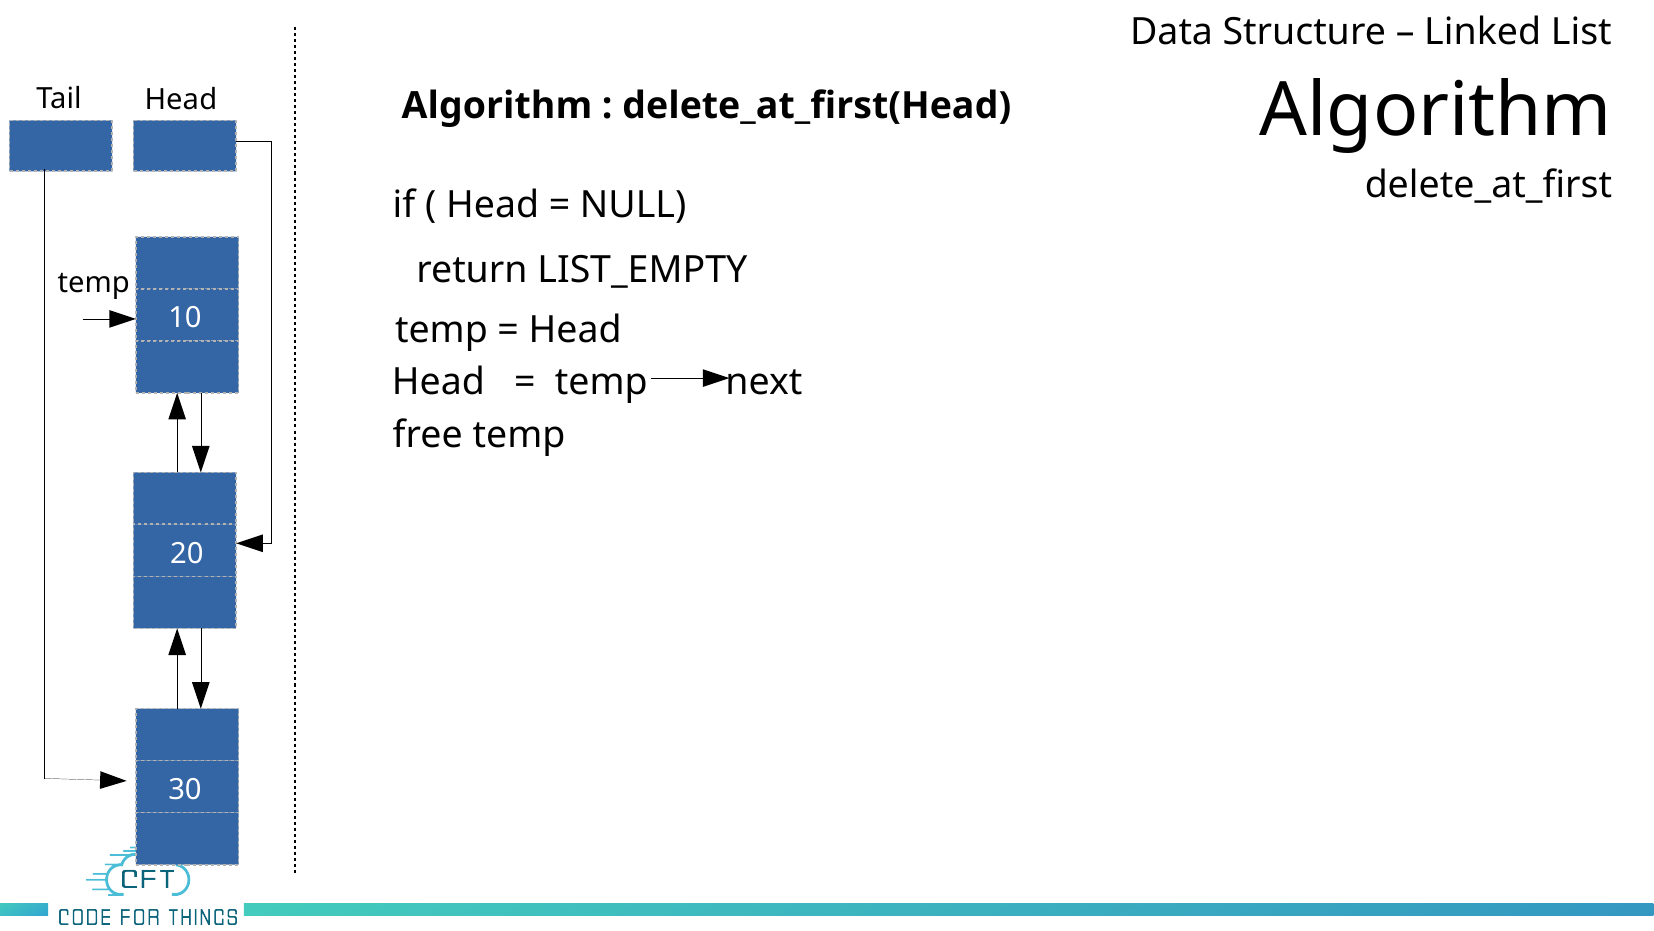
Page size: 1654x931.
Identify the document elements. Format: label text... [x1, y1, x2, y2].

text_box [135, 708, 239, 865]
text_box 10 [153, 288, 221, 344]
text_box [133, 126, 237, 172]
text_box Algorithm : delete_at_first(Head) [386, 70, 1170, 173]
text_box Head = temp next [377, 346, 945, 406]
text_box if ( Head = NULL) [377, 170, 851, 229]
text_box [9, 120, 113, 172]
text_box 20 [155, 524, 223, 580]
text_box return LIST_EMPTY [401, 235, 804, 295]
text_box temp [42, 253, 154, 309]
picture [59, 846, 237, 925]
text_box Tail [21, 69, 119, 125]
text_box free temp [377, 406, 721, 467]
text_box temp = Head [370, 295, 875, 362]
title Data Structure – Linked List Algorithm delete_at_first [1093, 0, 1613, 216]
text_box Head [129, 70, 241, 126]
text_box 30 [153, 760, 221, 816]
text_box [133, 472, 237, 629]
text_box [135, 236, 239, 393]
